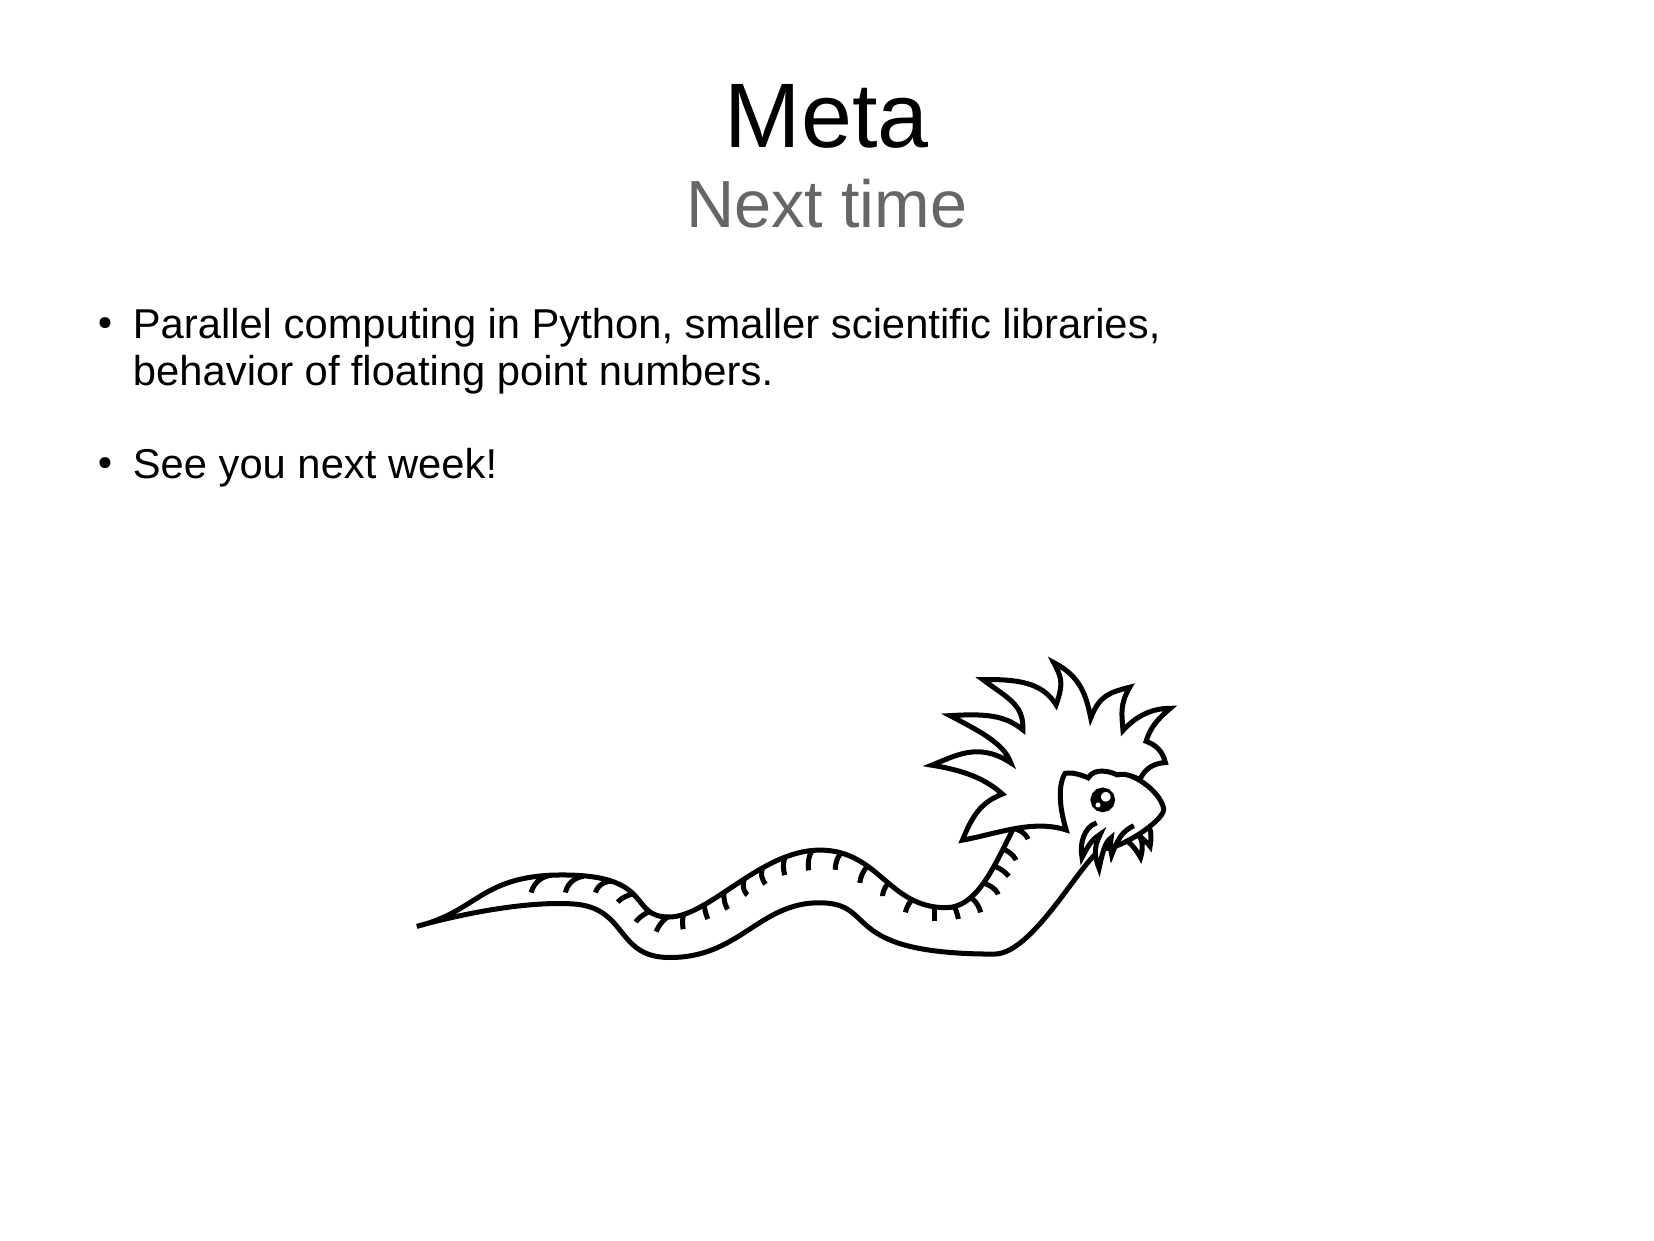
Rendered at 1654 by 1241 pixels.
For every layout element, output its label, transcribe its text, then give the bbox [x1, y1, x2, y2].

text_box Parallel computing in Python, smaller scientific libraries, behavior of floating point numbers. See you next week! [82, 293, 1561, 1070]
picture [416, 639, 1238, 961]
title Meta Next time [82, 49, 1571, 257]
